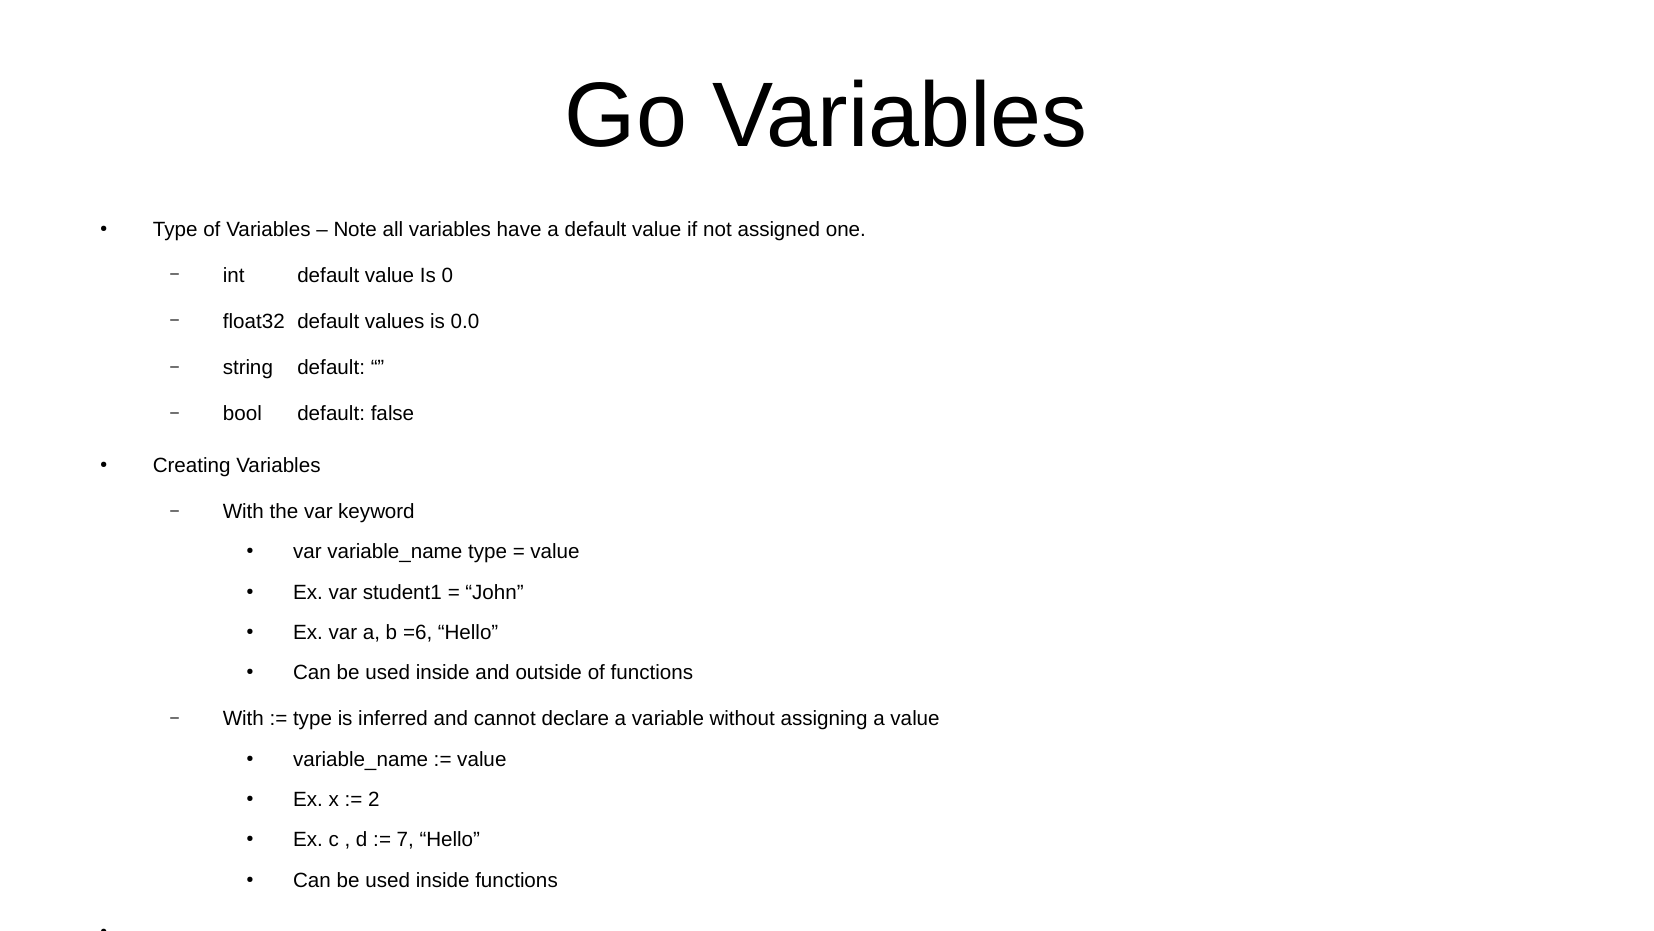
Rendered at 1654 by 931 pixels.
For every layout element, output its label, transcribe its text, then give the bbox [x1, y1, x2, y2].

title Go Variables [82, 37, 1571, 193]
list Type of Variables – Note all variables have a default value if not assigned one. int default value Is 0 float32 default values is 0.0 string default: “” bool default: false Creating Variables With the var keyword var variable_name type = value Ex. var student1 = “John” Ex. var a, b =6, “Hello” Can be used inside and outside of functions With := type is inferred and cannot declare a variable without assigning a value variable_name := value Ex. x := 2 Ex. c , d := 7, “Hello” Can be used inside functions [82, 217, 1571, 901]
